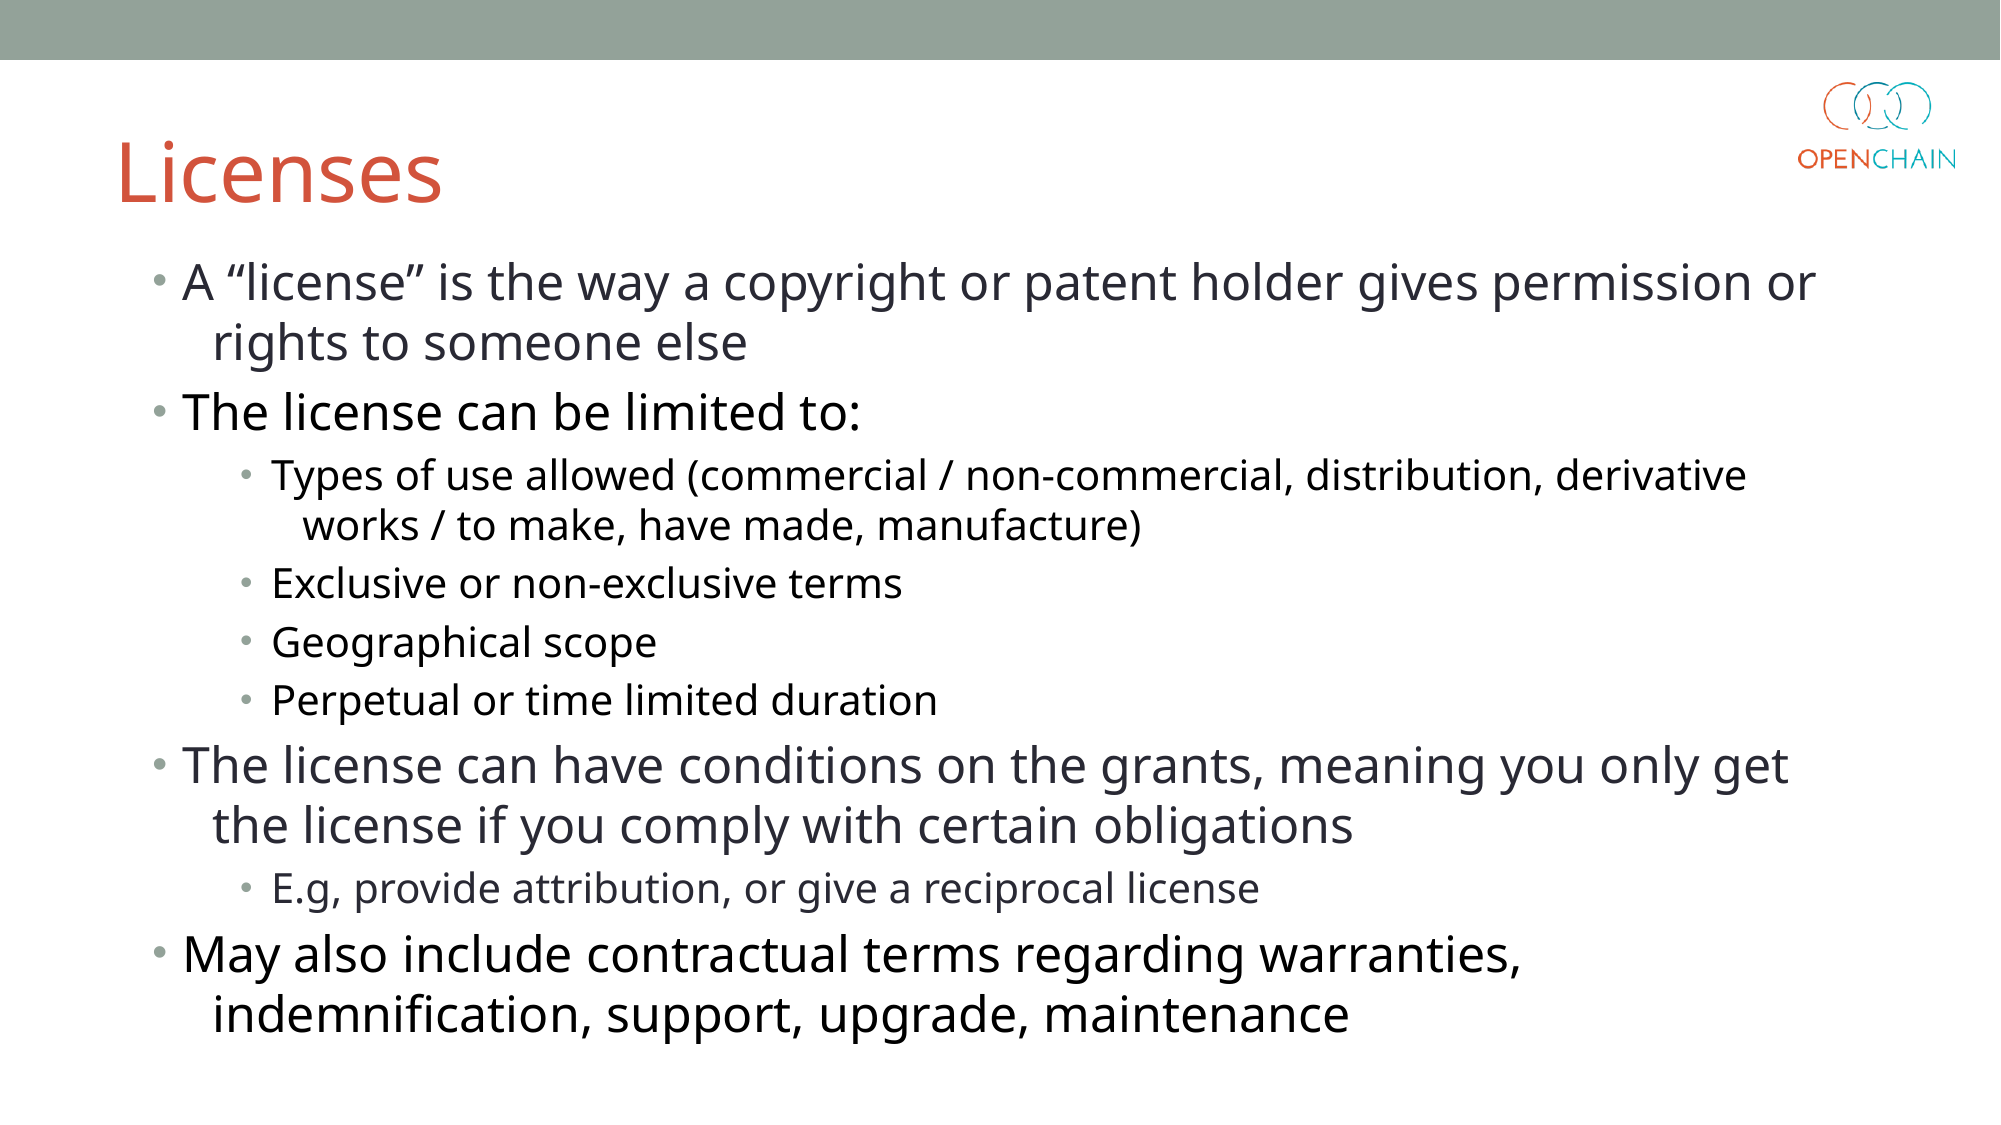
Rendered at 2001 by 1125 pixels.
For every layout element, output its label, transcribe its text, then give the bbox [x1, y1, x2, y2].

text_box Licenses [100, 88, 1900, 250]
text_box A “license” is the way a copyright or patent holder gives permission or rights to someone else The license can be limited to: Types of use allowed (commercial / non-commercial, distribution, derivative works / to make, have made, manufacture) Exclusive or non-exclusive terms Geographical scope Perpetual or time limited duration The license can have conditions on the grants, meaning you only get the license if you comply with certain obligations E.g, provide attribution, or give a reciprocal license May also include contractual terms regarding warranties, indemnification, support, upgrade, maintenance [137, 243, 1862, 1092]
